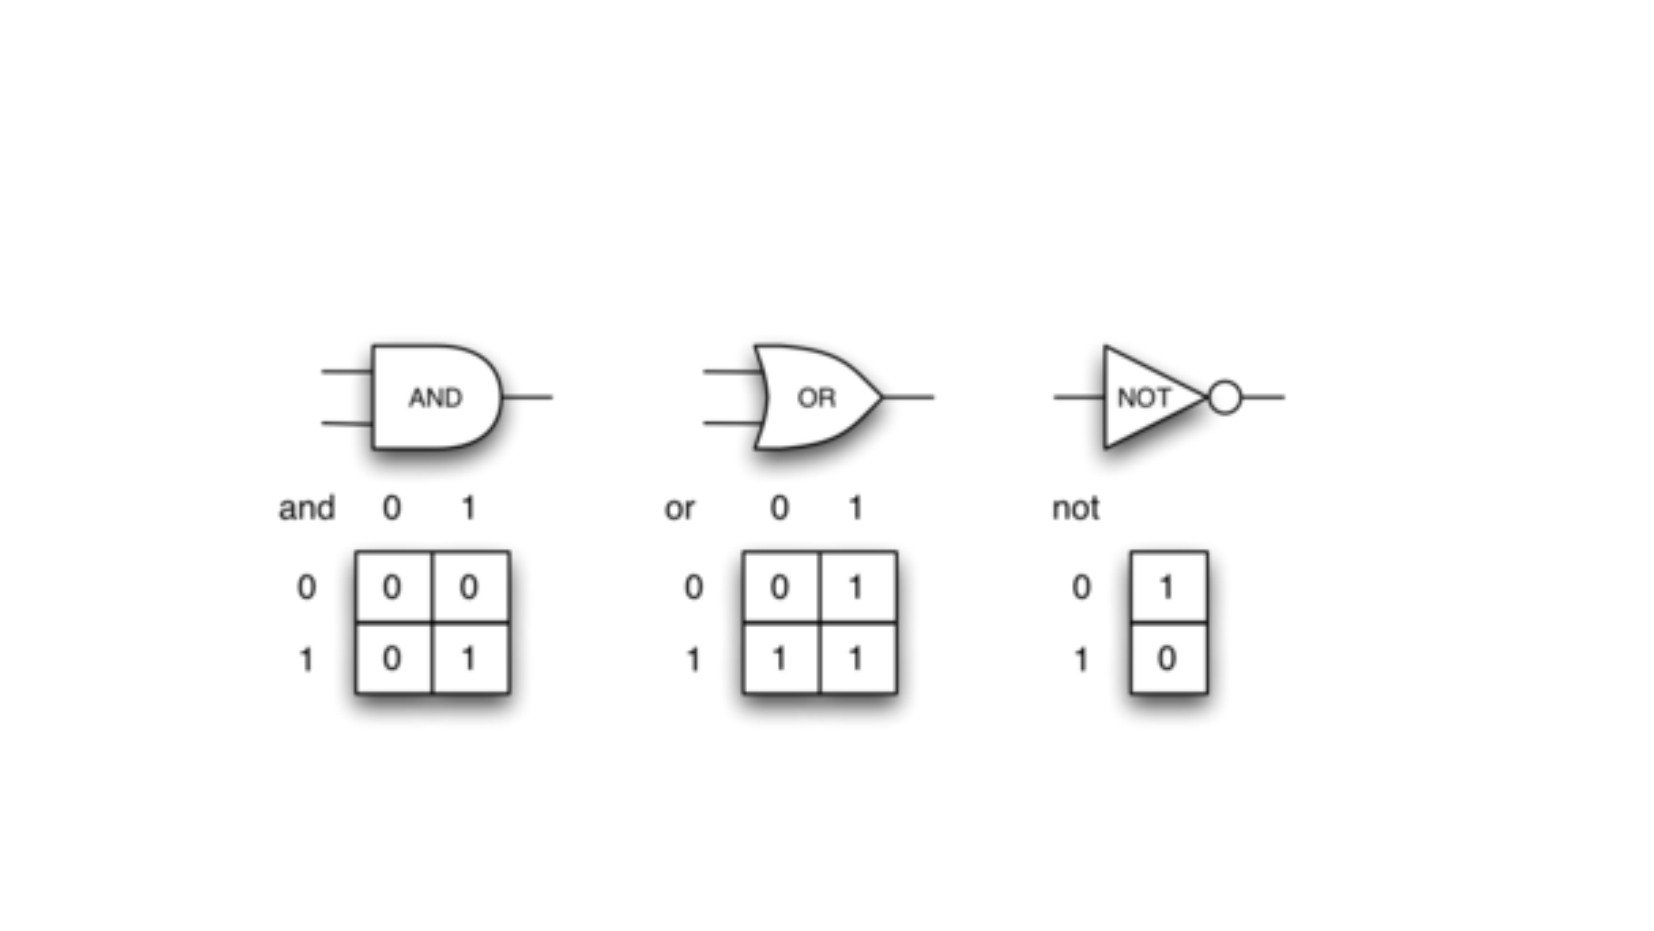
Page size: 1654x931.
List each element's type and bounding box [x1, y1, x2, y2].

picture [265, 324, 1297, 739]
